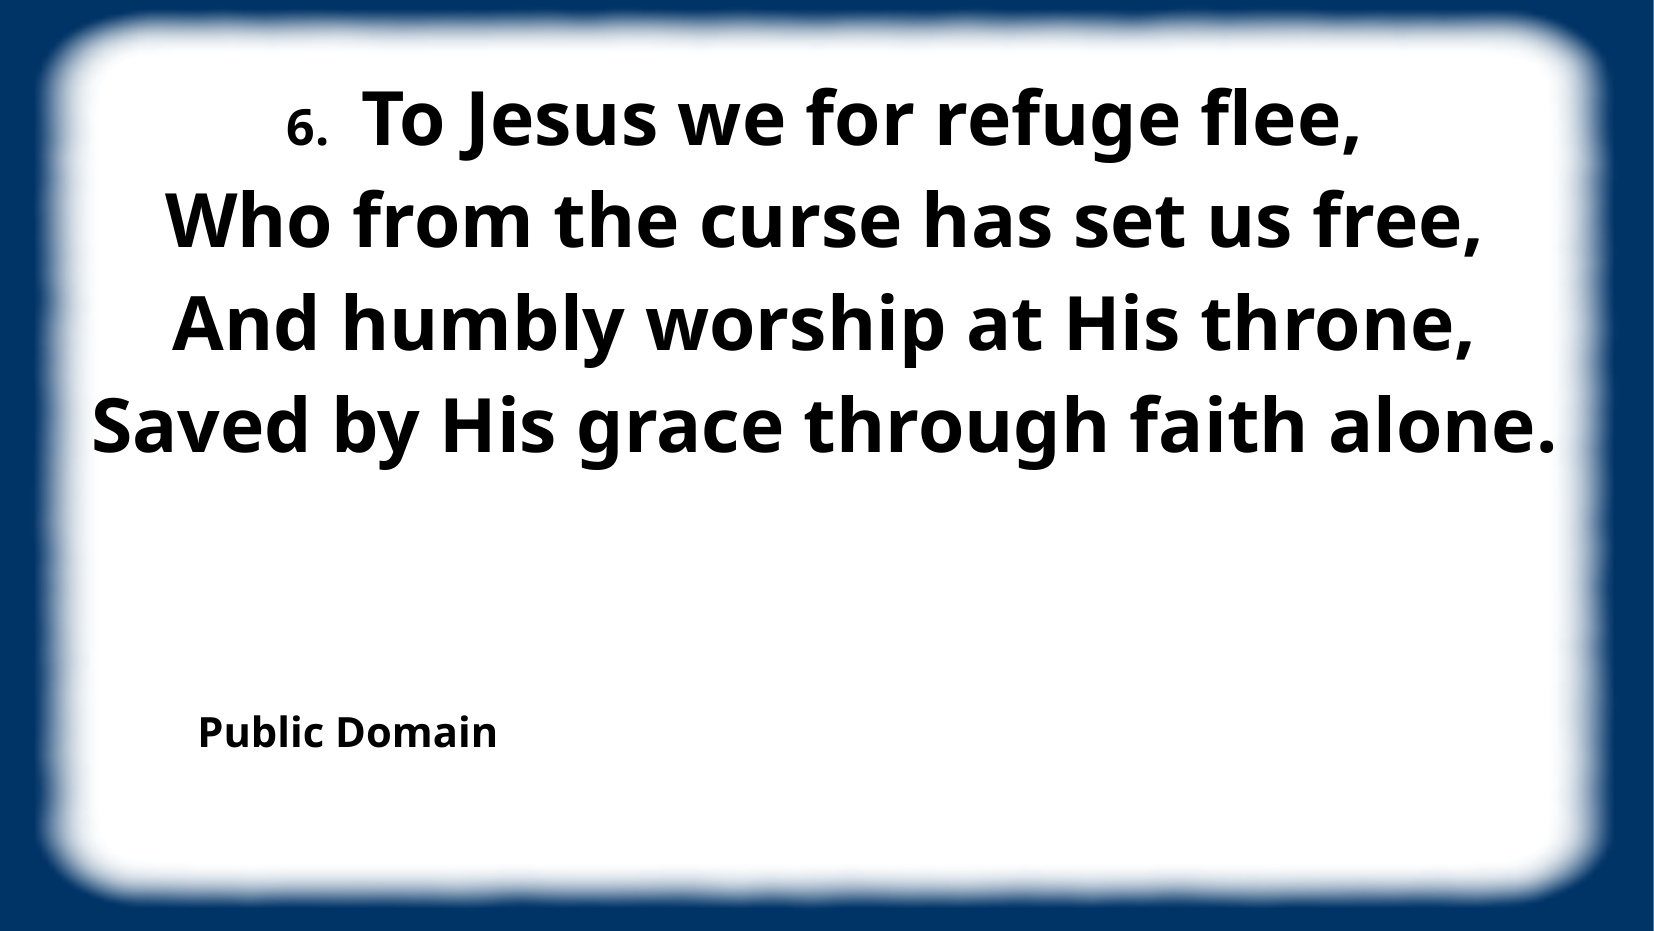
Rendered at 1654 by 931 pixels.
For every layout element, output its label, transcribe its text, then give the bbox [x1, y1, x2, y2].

picture [0, 0, 1654, 931]
text_box 6. To Jesus we for refuge flee, Who from the curse has set us free, And humbly worship at His throne, Saved by His grace through faith alone. Public Domain [75, 57, 1576, 750]
